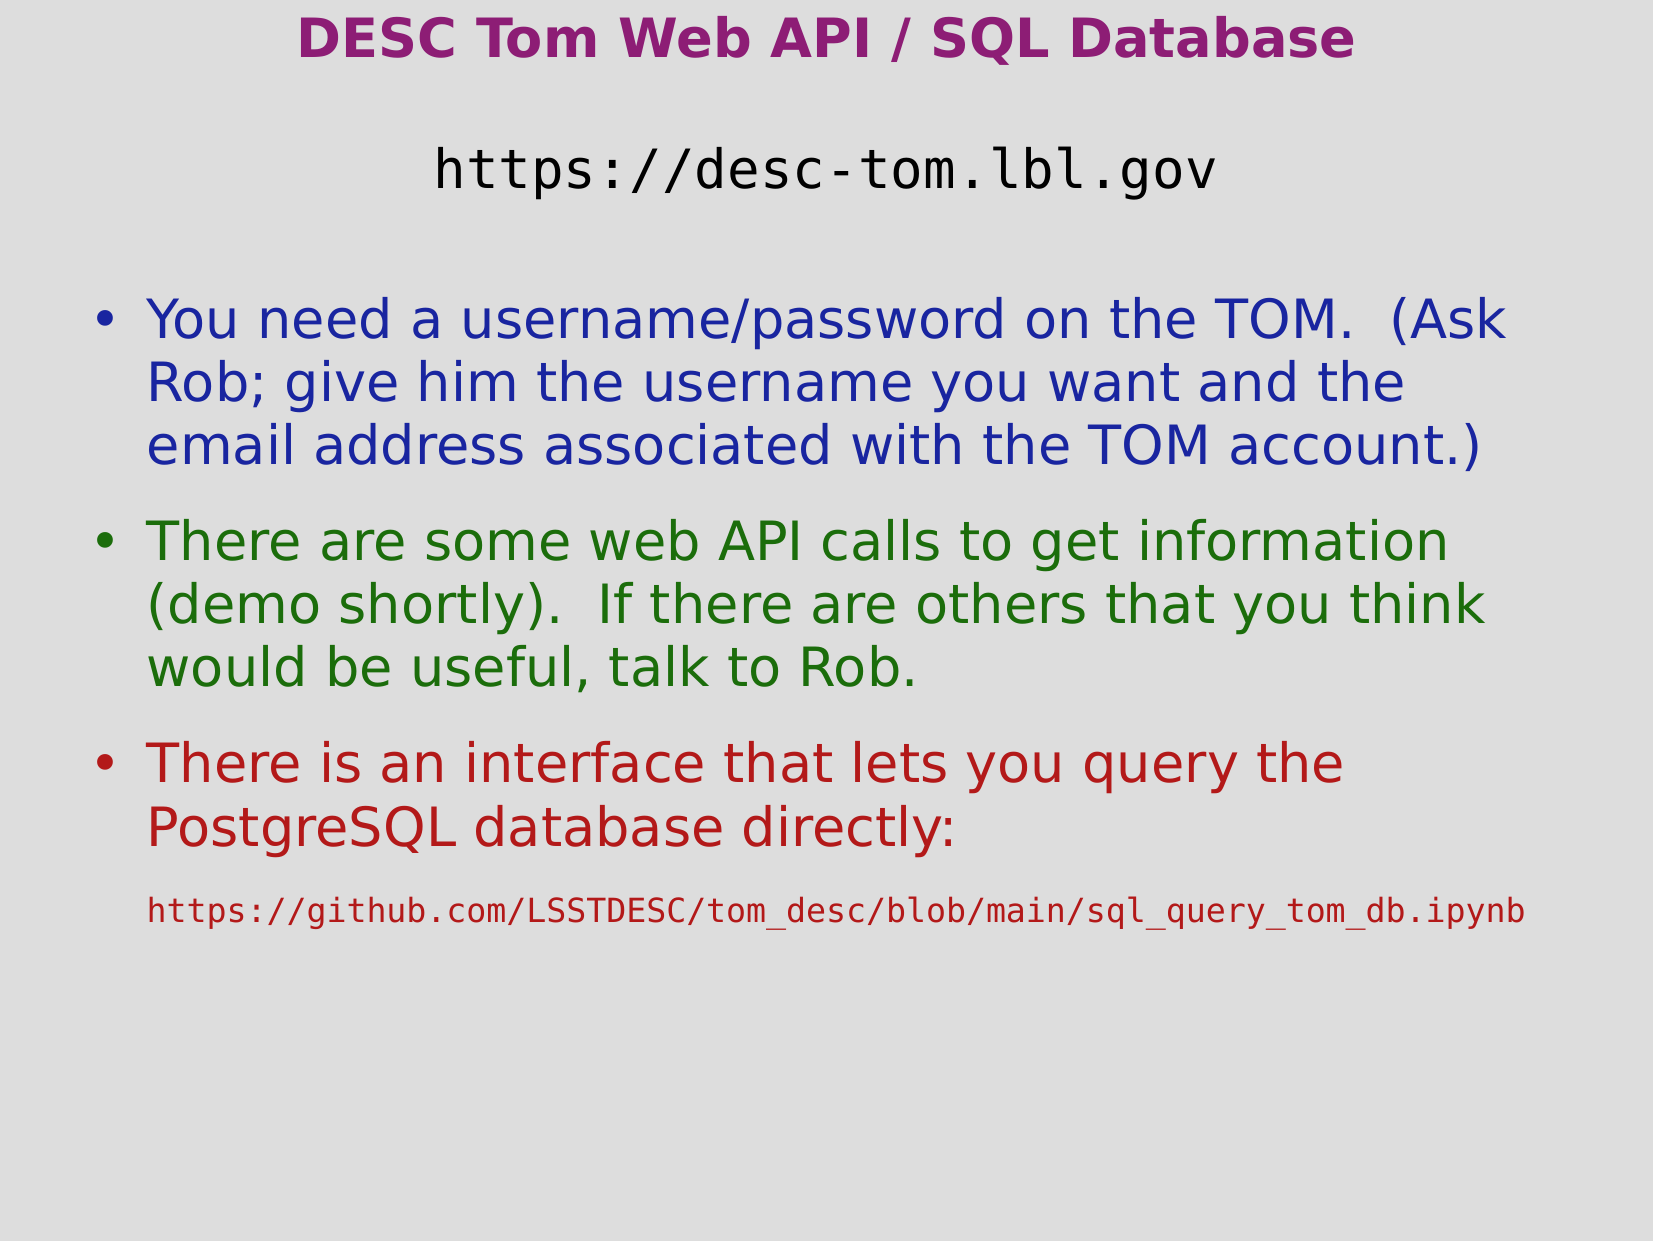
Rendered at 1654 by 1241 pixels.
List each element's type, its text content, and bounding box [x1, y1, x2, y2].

text_box https://desc-tom.lbl.gov [361, 131, 1292, 210]
text_box DESC Tom Web API / SQL Database [225, 0, 1430, 78]
text_box • You need a username/password on the TOM. (Ask Rob; give him the username you want and the email address associated with the TOM account.) • There are some web API calls to get information (demo shortly). If there are others that you think would be useful, talk to Rob. • There is an interface that lets you query the PostgreSQL database directly: https://github.com/LSSTDESC/tom_desc/blob/main/sql_query_tom_db.ipynb [74, 281, 1576, 938]
